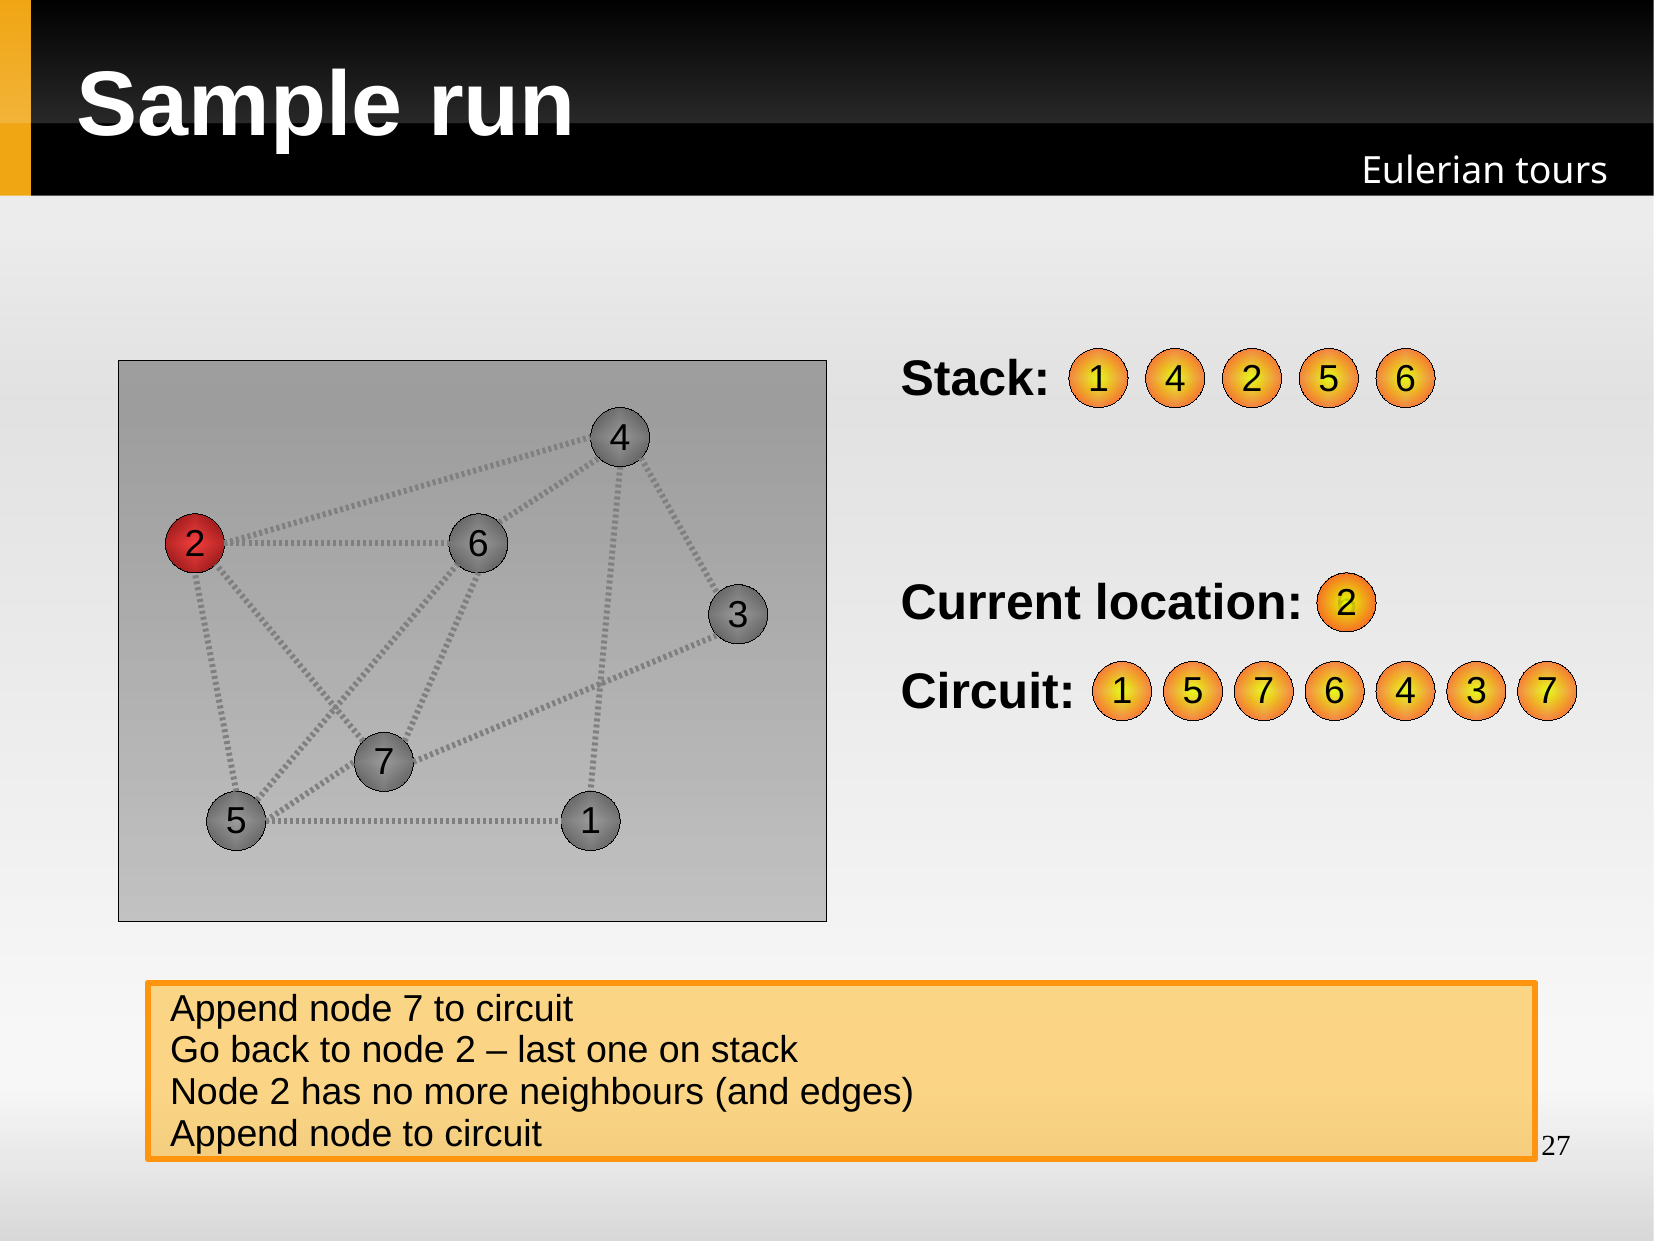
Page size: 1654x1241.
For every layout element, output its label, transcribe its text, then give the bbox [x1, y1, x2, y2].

text_box 4 [1375, 661, 1436, 721]
text_box 2 [1316, 572, 1377, 632]
text_box Circuit: [885, 655, 1093, 727]
text_box 2 [165, 513, 225, 573]
text_box 3 [1446, 661, 1506, 721]
text_box 6 [448, 513, 508, 573]
text_box 5 [1299, 348, 1359, 408]
text_box [118, 360, 827, 922]
text_box Current location: [885, 567, 1359, 638]
text_box 1 [1092, 661, 1152, 721]
title Sample run [76, 0, 1565, 208]
text_box 5 [1163, 661, 1223, 721]
text_box 2 [1222, 348, 1282, 408]
text_box 7 [1517, 661, 1577, 721]
text_box 5 [206, 791, 266, 851]
text_box Append node 7 to circuit Go back to node 2 – last one on stack Node 2 has no more neighbours (and edges) Append node to circuit [147, 982, 1536, 1160]
text_box 4 [590, 407, 650, 467]
text_box 4 [1145, 348, 1205, 408]
text_box 1 [561, 791, 621, 851]
text_box 3 [708, 584, 768, 644]
text_box 1 [1068, 348, 1129, 408]
picture [0, 0, 1654, 1241]
text_box 6 [1375, 348, 1436, 408]
text_box 7 [354, 732, 414, 792]
text_box 6 [1305, 661, 1365, 721]
text_box 7 [1234, 661, 1294, 721]
text_box Stack: [885, 342, 1123, 414]
